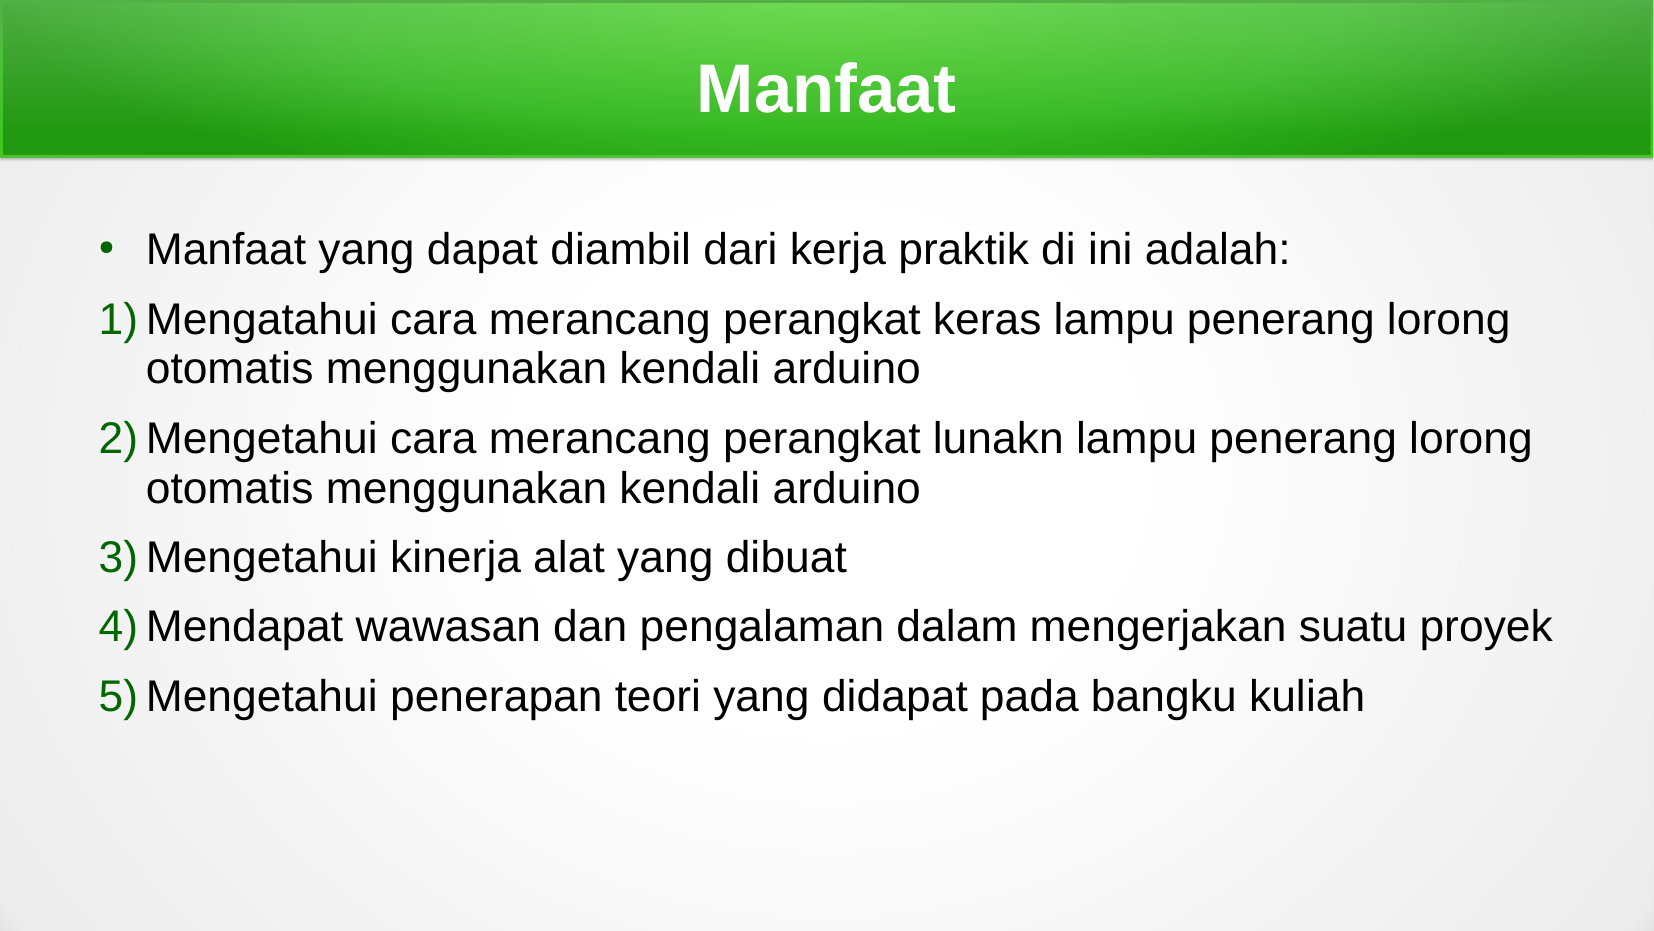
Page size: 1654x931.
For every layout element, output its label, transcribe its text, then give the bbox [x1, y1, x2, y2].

list Manfaat yang dapat diambil dari kerja praktik di ini adalah: Mengatahui cara merancang perangkat keras lampu penerang lorong otomatis menggunakan kendali arduino Mengetahui cara merancang perangkat lunakn lampu penerang lorong otomatis menggunakan kendali arduino Mengetahui kinerja alat yang dibuat Mendapat wawasan dan pengalaman dalam mengerjakan suatu proyek Mengetahui penerapan teori yang didapat pada bangku kuliah [82, 224, 1571, 764]
title Manfaat [82, 35, 1571, 142]
